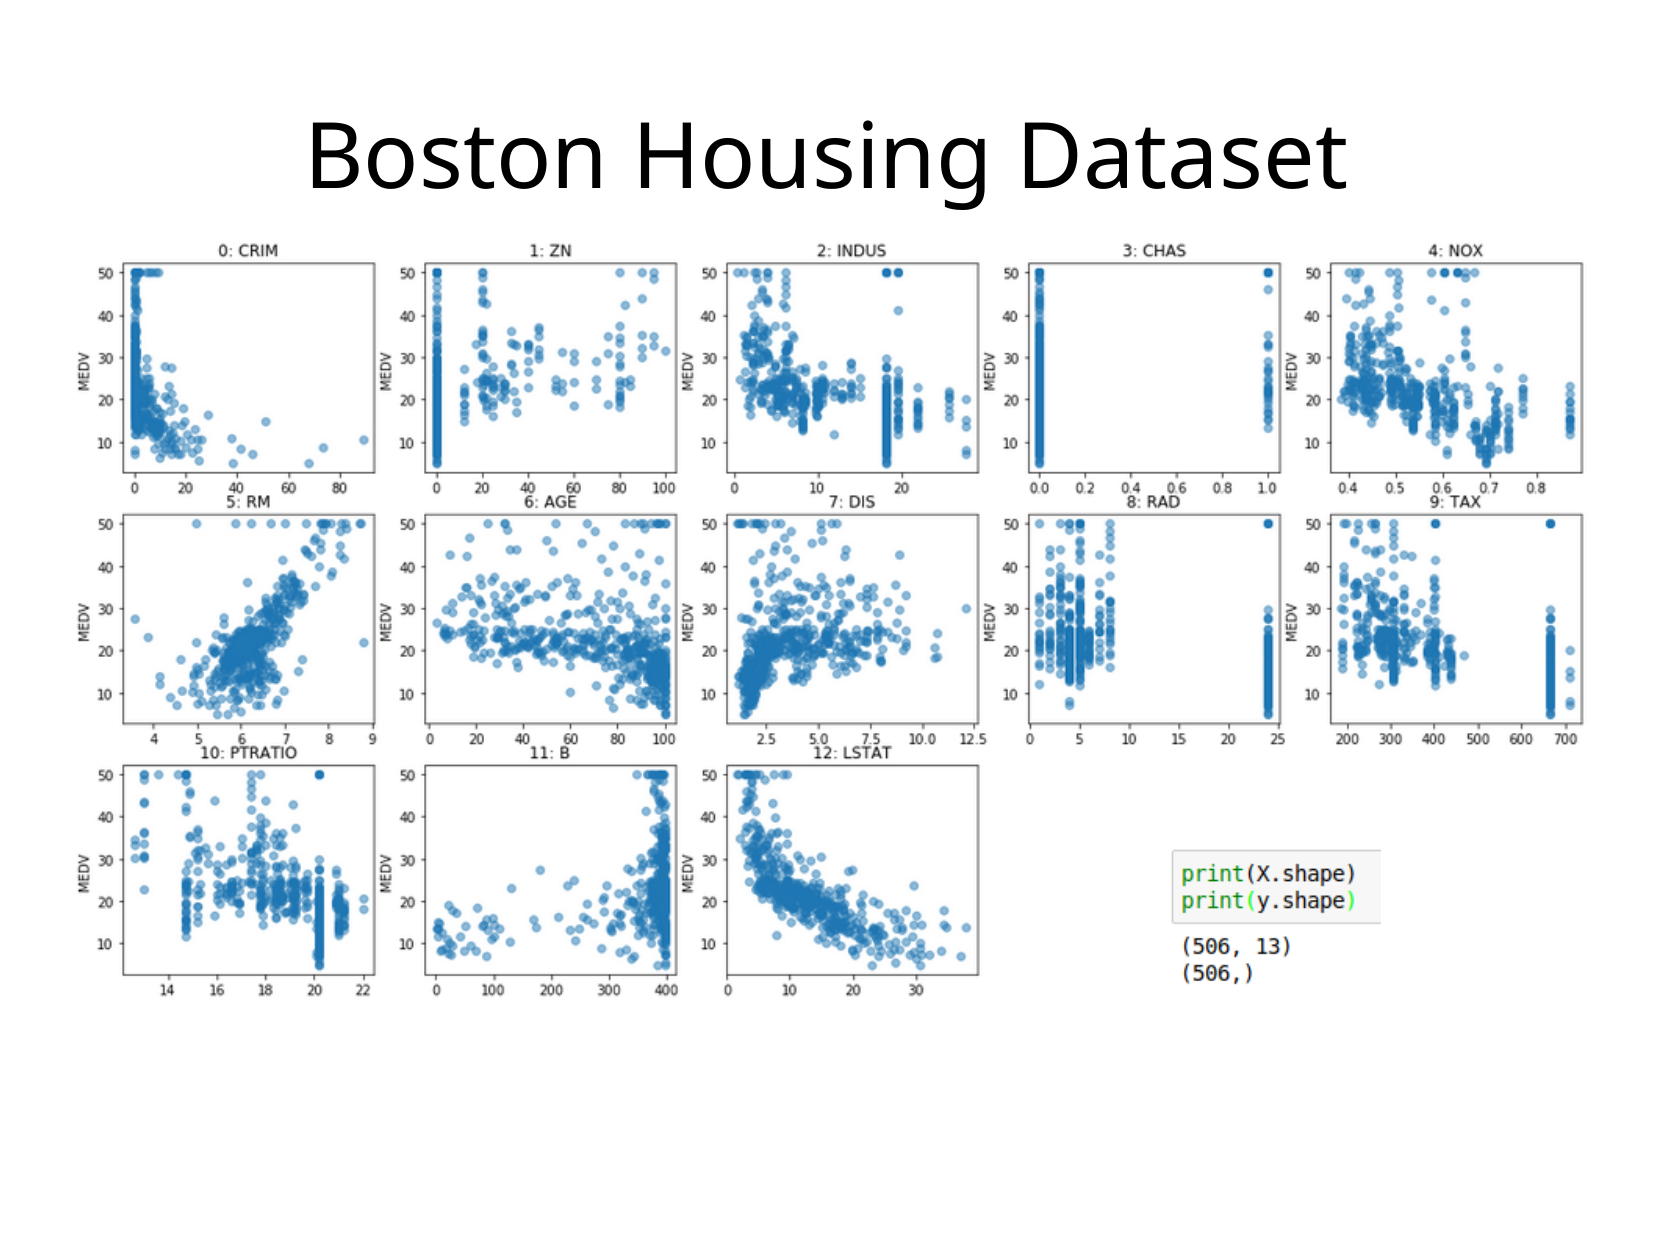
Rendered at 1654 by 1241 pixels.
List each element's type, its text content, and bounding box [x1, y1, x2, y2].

title Boston Housing Dataset [82, 49, 1571, 236]
picture [57, 236, 1604, 1009]
